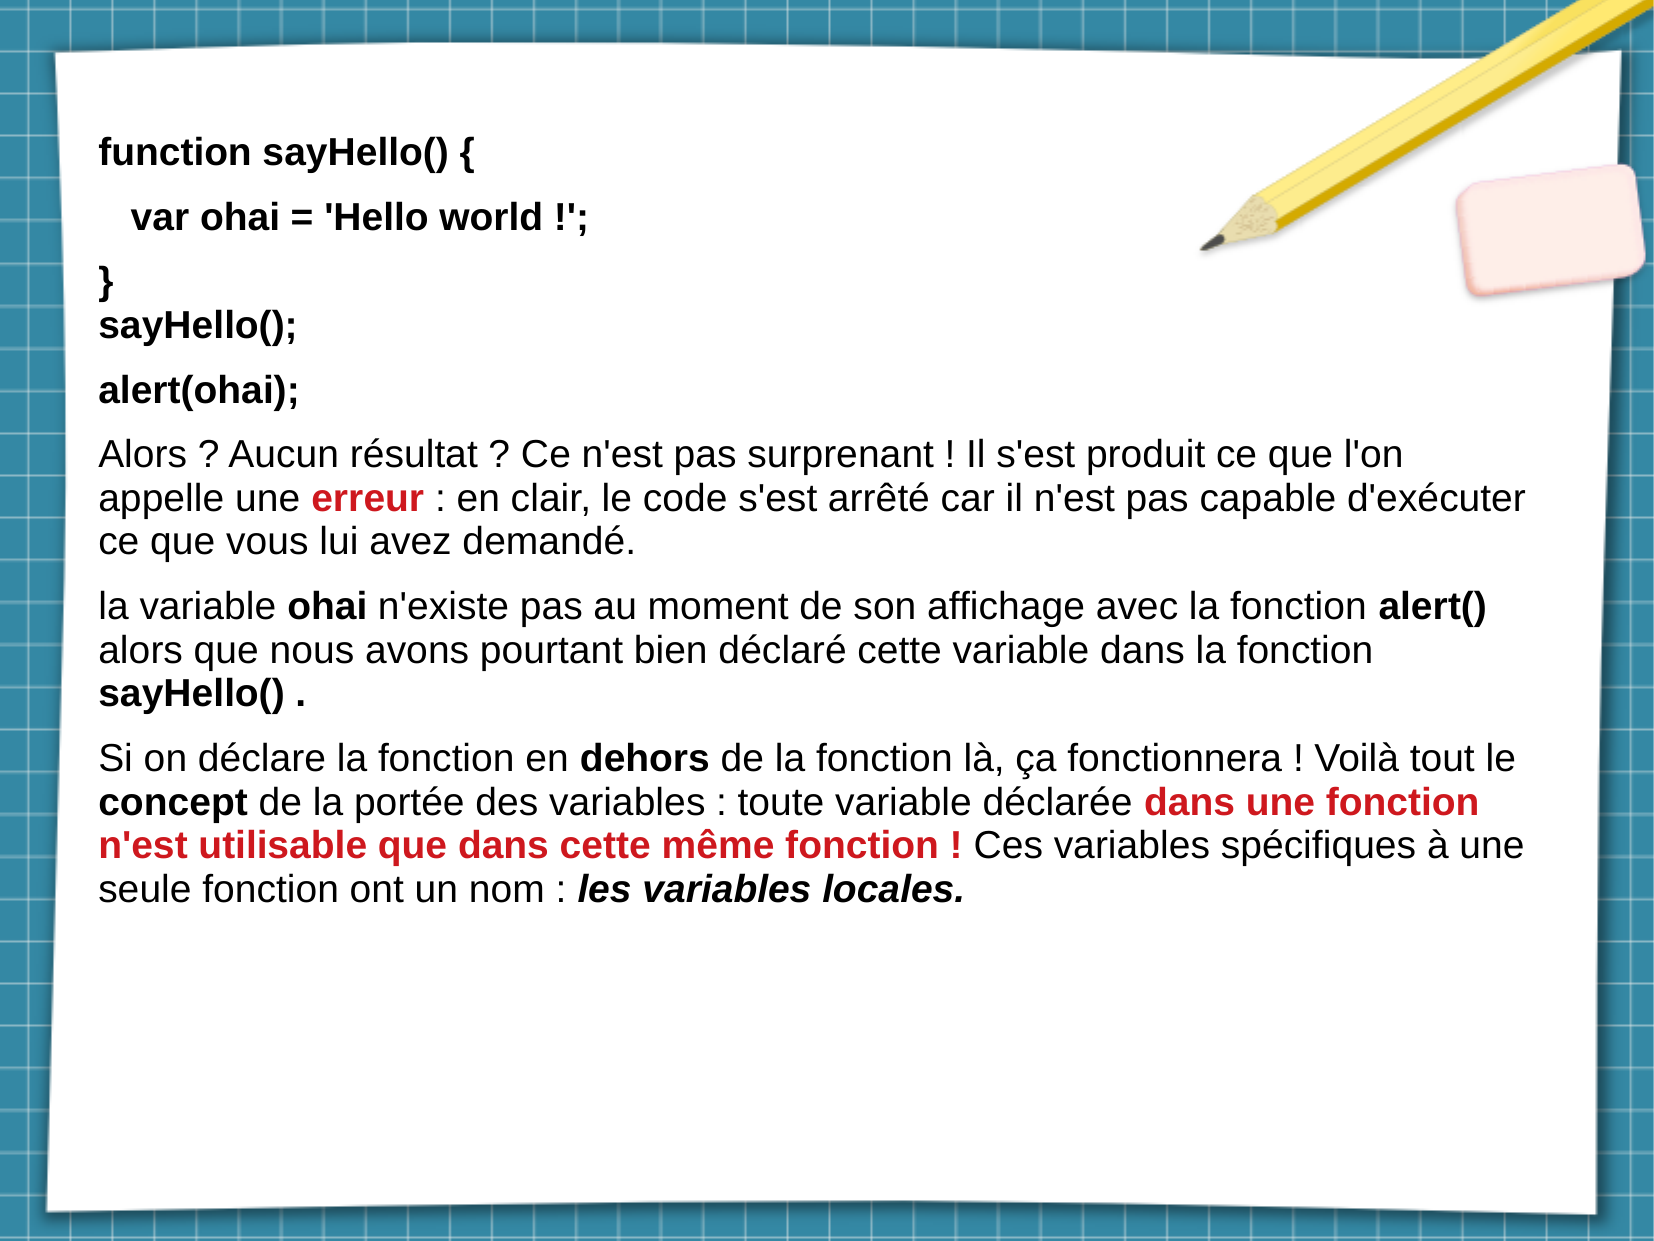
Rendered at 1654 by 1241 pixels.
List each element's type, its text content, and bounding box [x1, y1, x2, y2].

picture [0, 0, 1654, 1241]
list function sayHello() { var ohai = 'Hello world !'; } sayHello(); alert(ohai); Alors ? Aucun résultat ? Ce n'est pas surprenant ! Il s'est produit ce que l'on appelle une erreur : en clair, le code s'est arrêté car il n'est pas capable d'exécuter ce que vous lui avez demandé. la variable ohai n'existe pas au moment de son affichage avec la fonction alert() alors que nous avons pourtant bien déclaré cette variable dans la fonction sayHello() . Si on déclare la fonction en dehors de la fonction là, ça fonctionnera ! Voilà tout le concept de la portée des variables : toute variable déclarée dans une fonction n'est utilisable que dans cette même fonction ! Ces variables spécifiques à une seule fonction ont un nom : les variables locales. [47, 129, 1536, 915]
